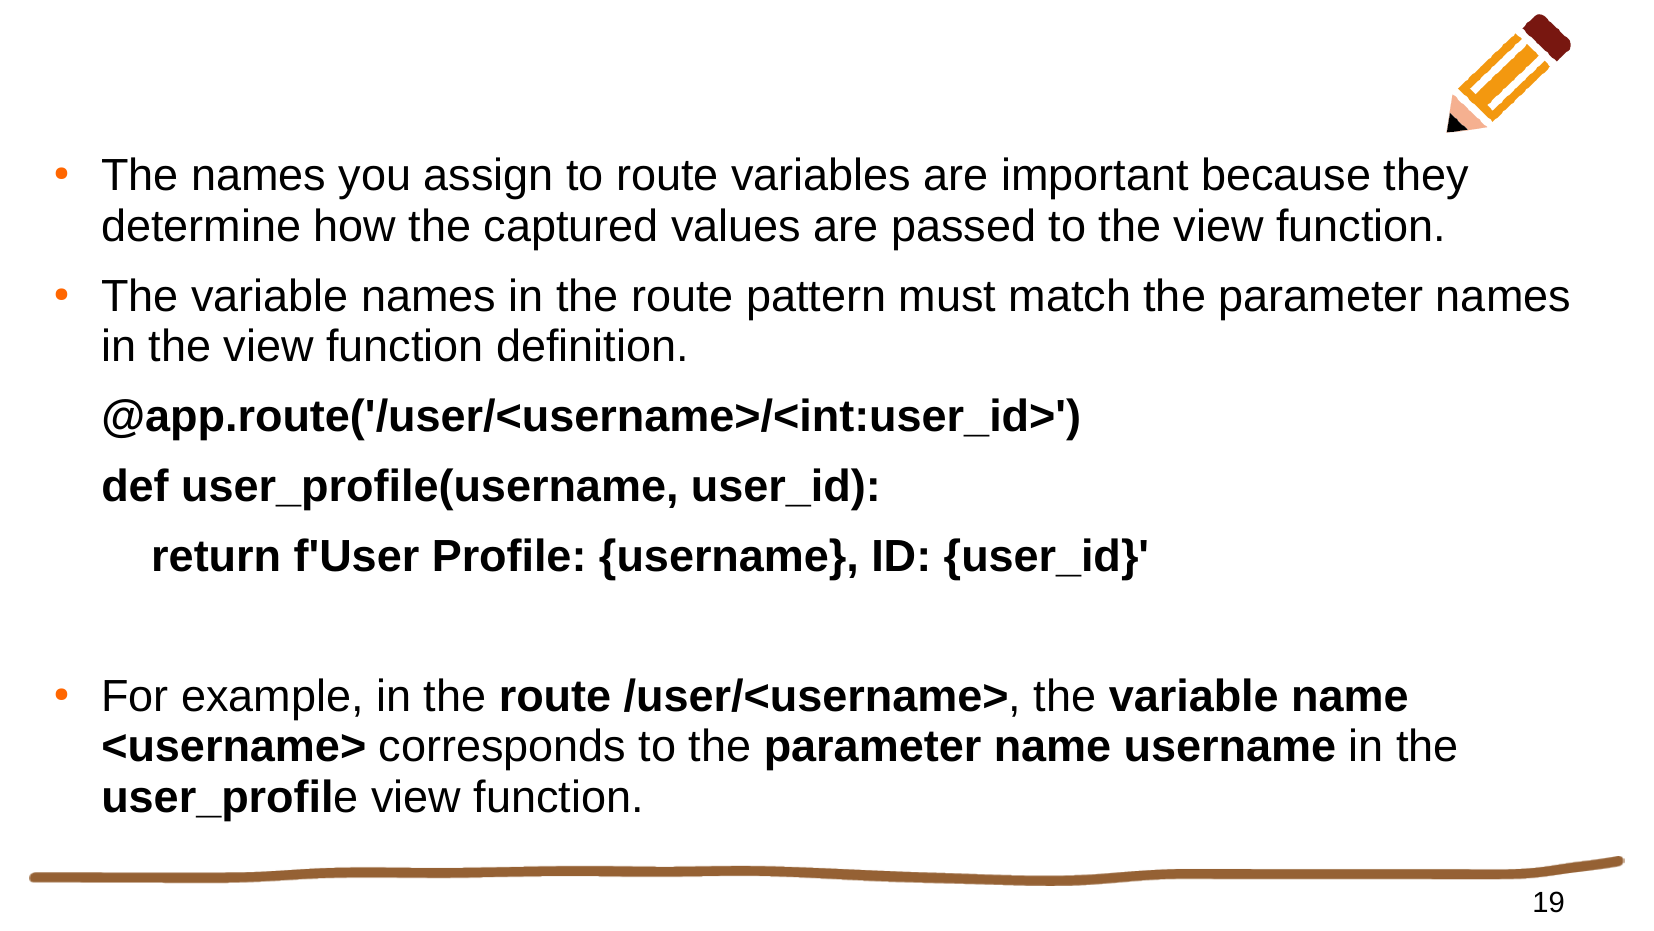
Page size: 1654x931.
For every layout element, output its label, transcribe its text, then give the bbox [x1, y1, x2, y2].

picture [29, 856, 1625, 886]
list The names you assign to route variables are important because they determine how the captured values are passed to the view function. The variable names in the route pattern must match the parameter names in the view function definition. @app.route('/user/<username>/<int:user_id>') def user_profile(username, user_id): return f'User Profile: {username}, ID: {user_id}' For example, in the route /user/<username>, the variable name <username> corresponds to the parameter name username in the user_profile view function. [37, 150, 1576, 826]
picture [1446, 14, 1571, 133]
